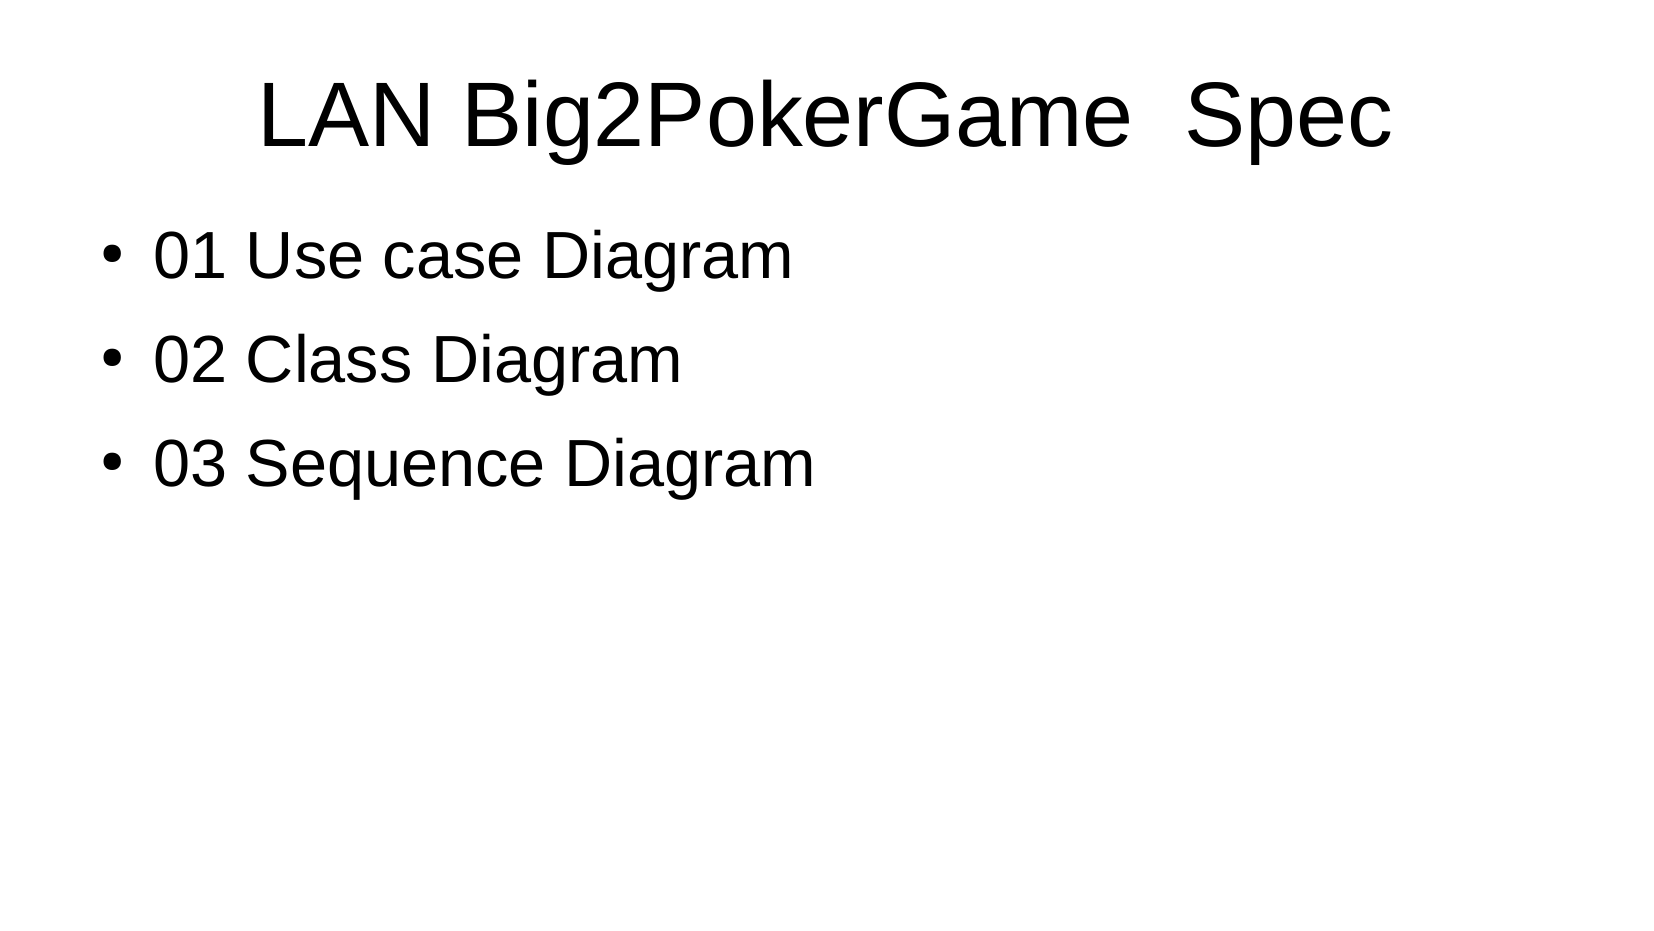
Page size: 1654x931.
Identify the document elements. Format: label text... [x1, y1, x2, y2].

list 01 Use case Diagram 02 Class Diagram 03 Sequence Diagram [82, 217, 1571, 758]
title LAN Big2PokerGame Spec [82, 37, 1571, 193]
